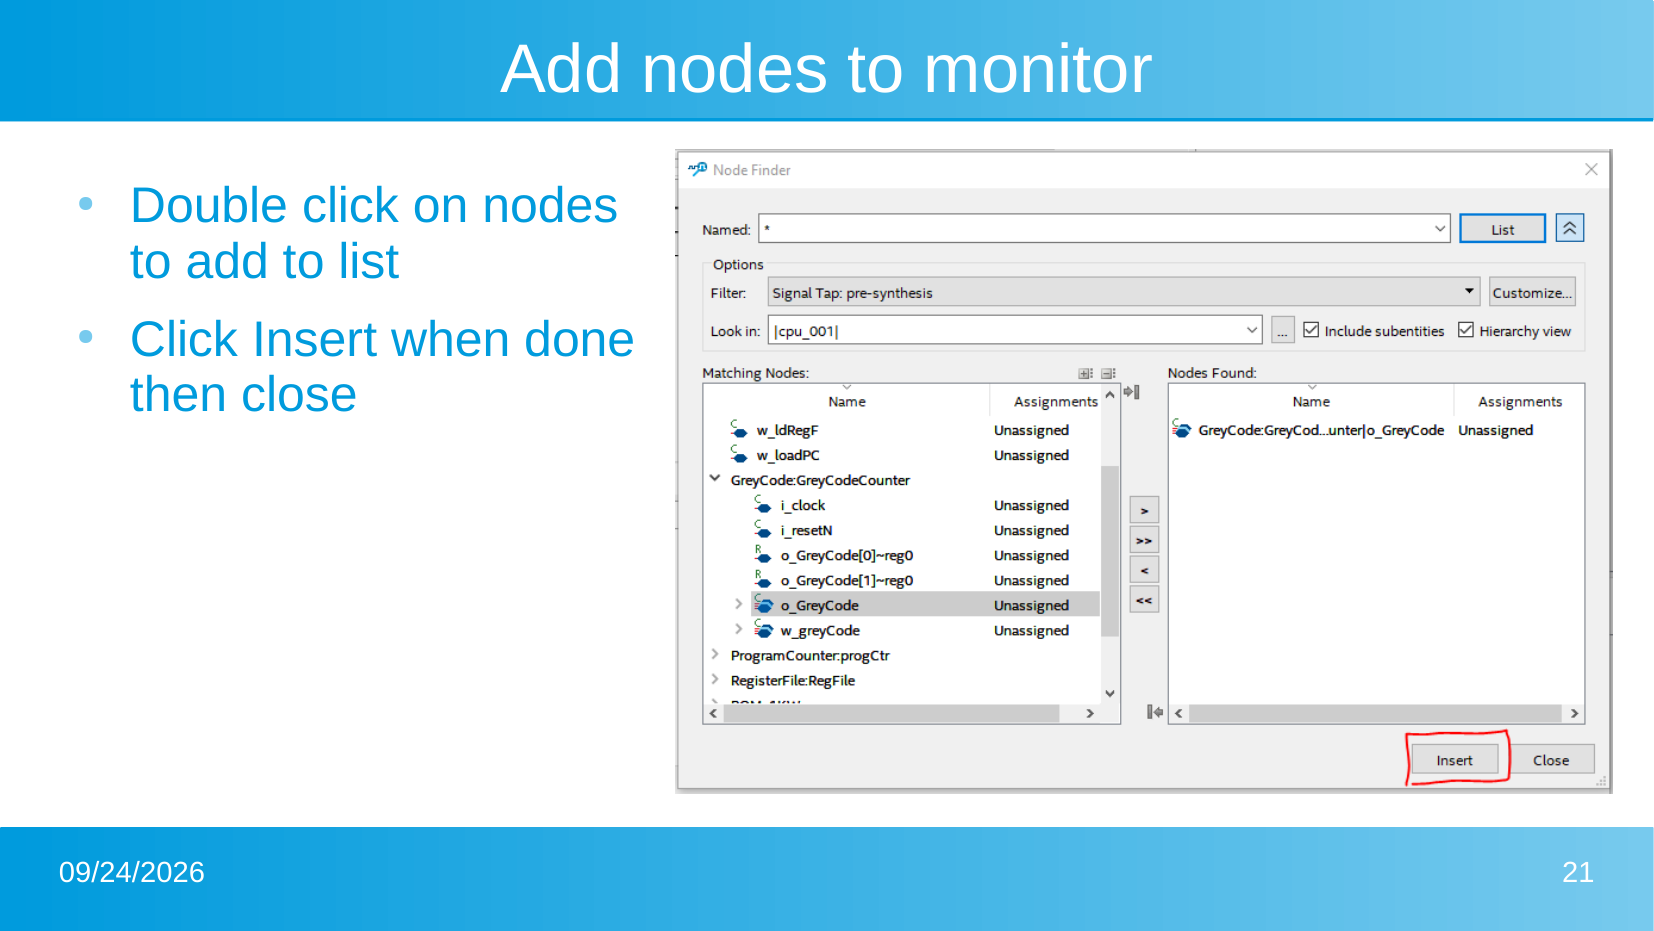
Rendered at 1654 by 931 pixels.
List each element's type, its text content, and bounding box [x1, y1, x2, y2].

list Double click on nodes to add to list Click Insert when done then close [59, 177, 638, 768]
picture [675, 149, 1613, 794]
title Add nodes to monitor [59, 29, 1595, 108]
